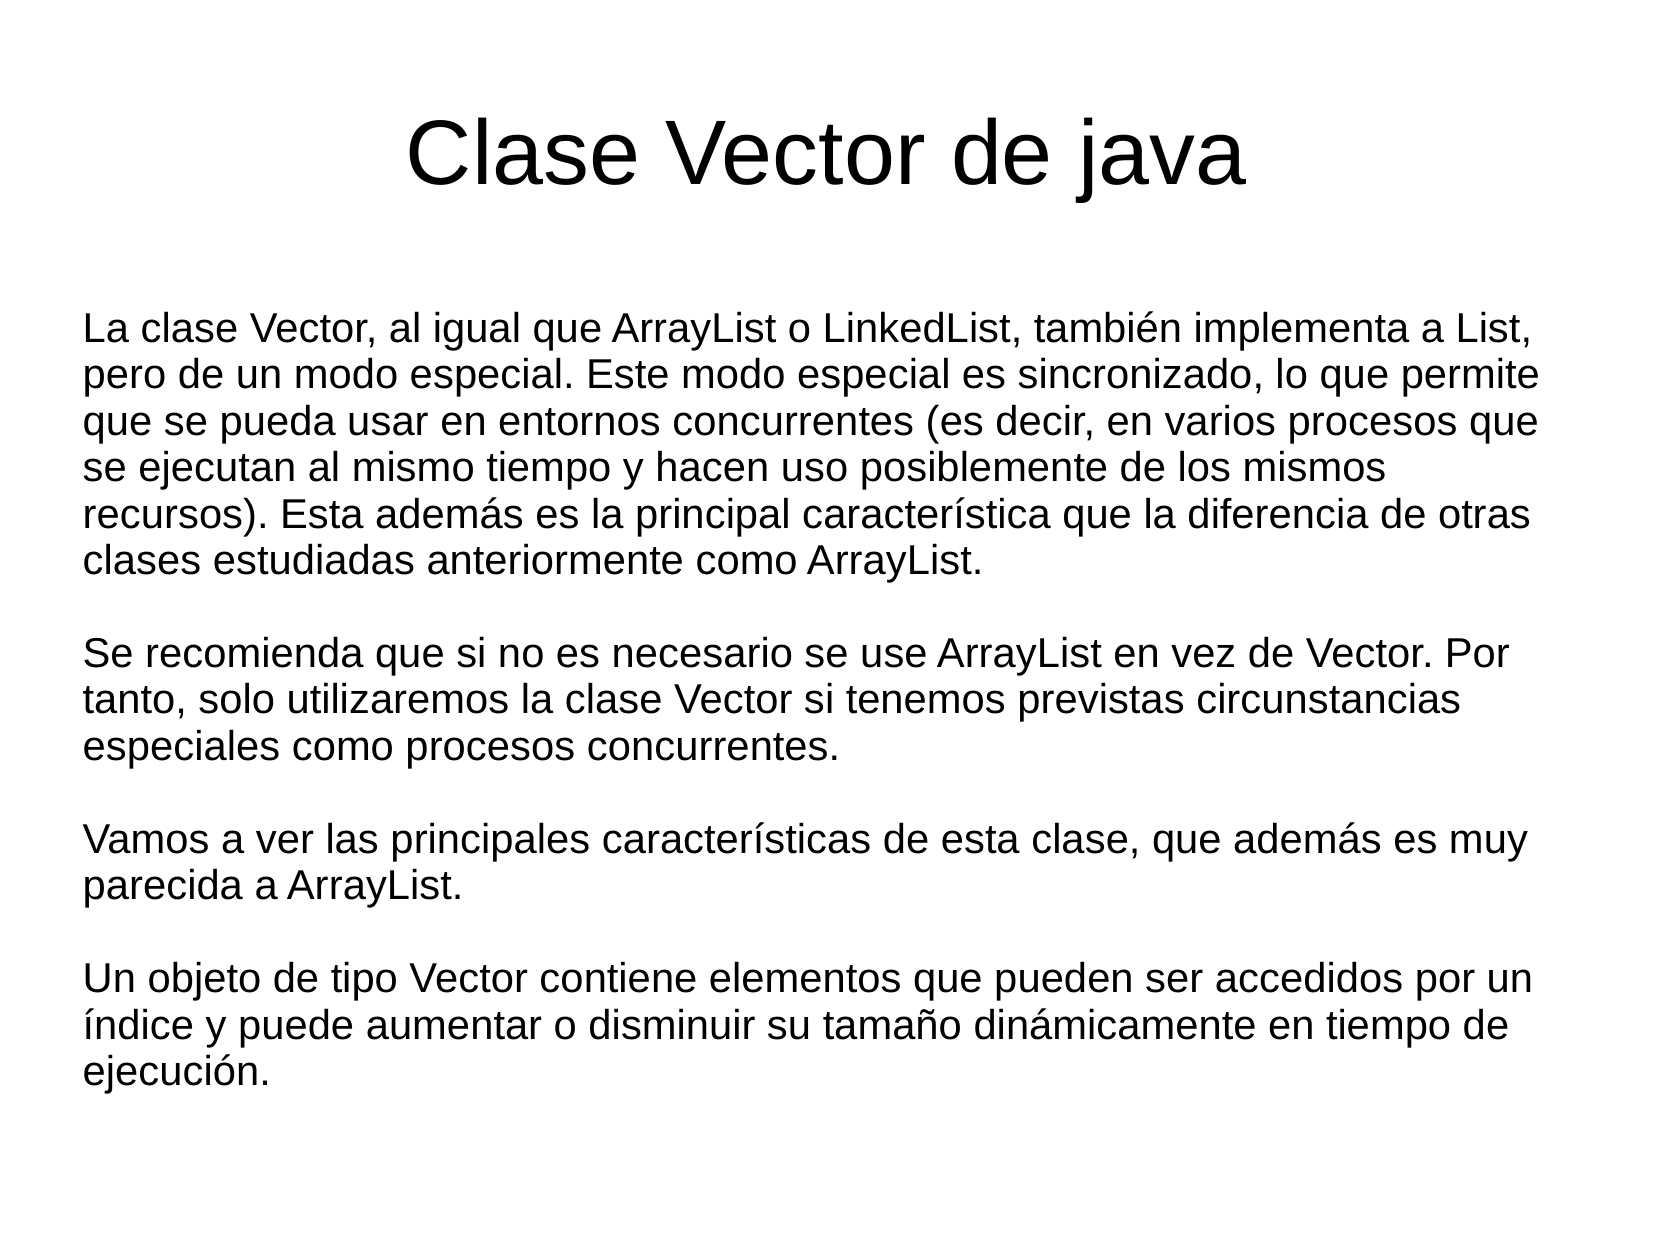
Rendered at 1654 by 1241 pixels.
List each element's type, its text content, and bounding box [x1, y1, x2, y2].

title Clase Vector de java [82, 49, 1571, 257]
subtitle La clase Vector, al igual que ArrayList o LinkedList, también implementa a List, pero de un modo especial. Este modo especial es sincronizado, lo que permite que se pueda usar en entornos concurrentes (es decir, en varios procesos que se ejecutan al mismo tiempo y hacen uso posiblemente de los mismos recursos). Esta además es la principal característica que la diferencia de otras clases estudiadas anteriormente como ArrayList. Se recomienda que si no es necesario se use ArrayList en vez de Vector. Por tanto, solo utilizaremos la clase Vector si tenemos previstas circunstancias especiales como procesos concurrentes. Vamos a ver las principales características de esta clase, que además es muy parecida a ArrayList. Un objeto de tipo Vector contiene elementos que pueden ser accedidos por un índice y puede aumentar o disminuir su tamaño dinámicamente en tiempo de ejecución. [82, 290, 1571, 1109]
